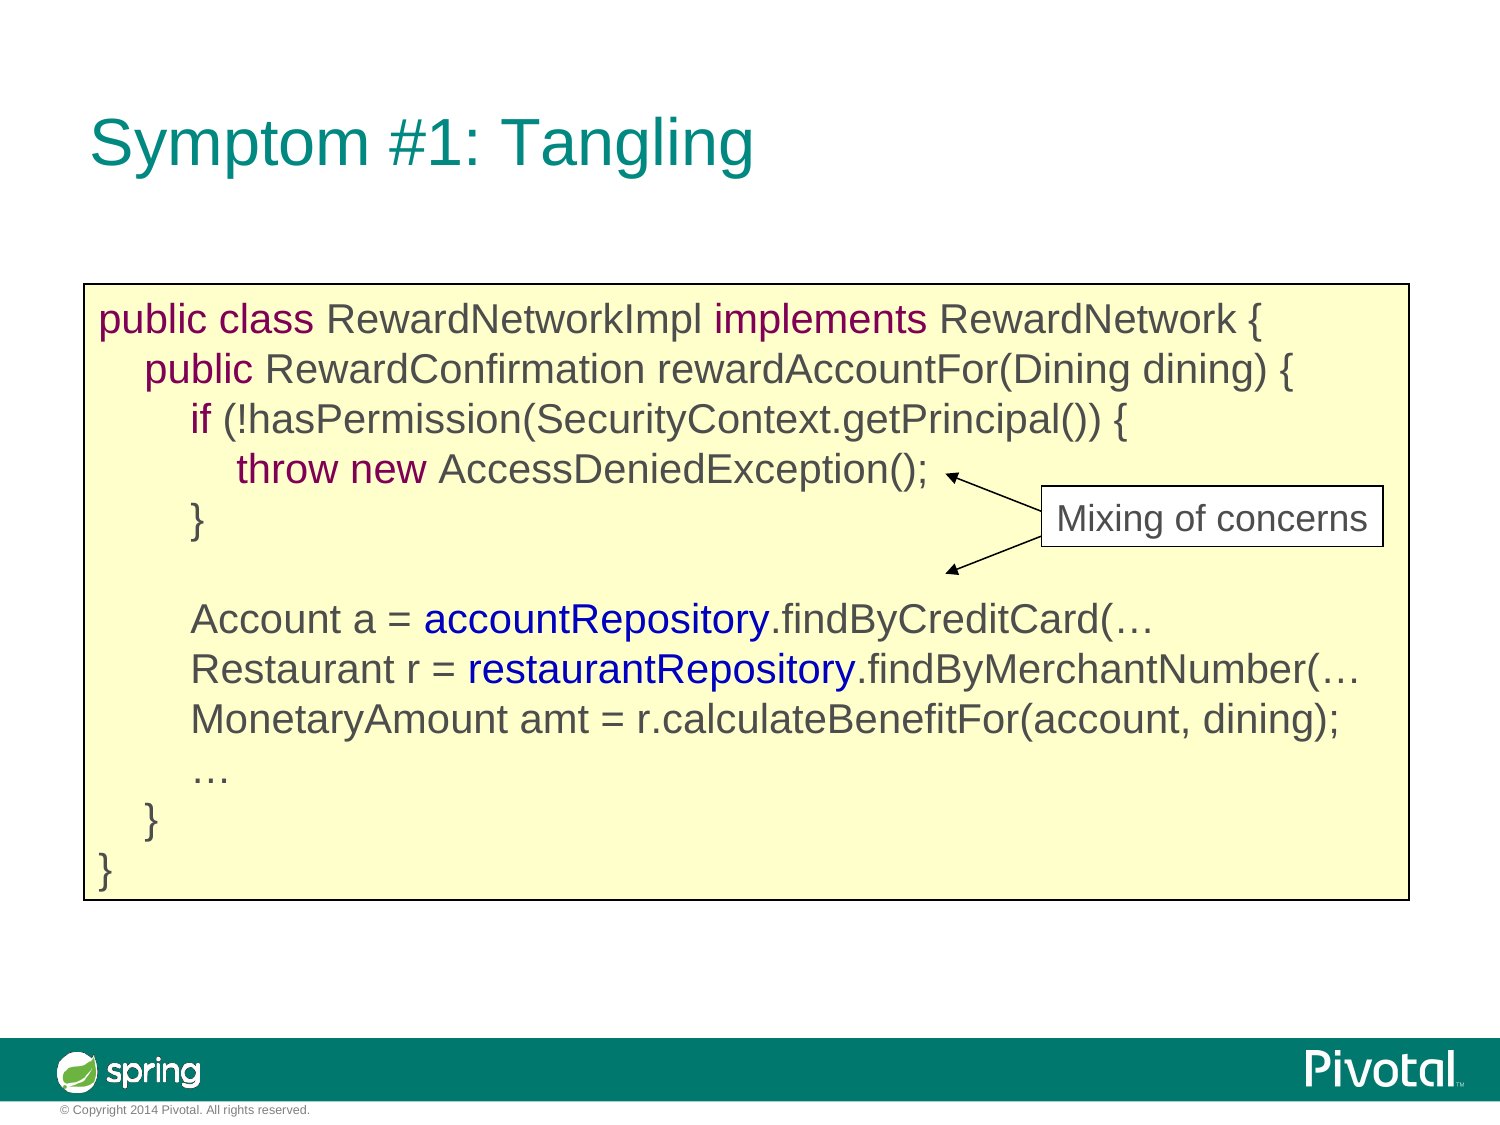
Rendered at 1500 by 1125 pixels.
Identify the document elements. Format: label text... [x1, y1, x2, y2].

text_box Mixing of concerns [1041, 486, 1384, 547]
text_box public class RewardNetworkImpl implements RewardNetwork { public RewardConfirmation rewardAccountFor(Dining dining) { if (!hasPermission(SecurityContext.getPrincipal()) { throw new AccessDeniedException(); } Account a = accountRepository.findByCreditCard(… Restaurant r = restaurantRepository.findByMerchantNumber(… MonetaryAmount amt = r.calculateBenefitFor(account, dining); … } } [83, 284, 1409, 900]
picture [1306, 1050, 1464, 1087]
title Symptom #1: Tangling [75, 45, 1426, 233]
picture [32, 1041, 210, 1103]
